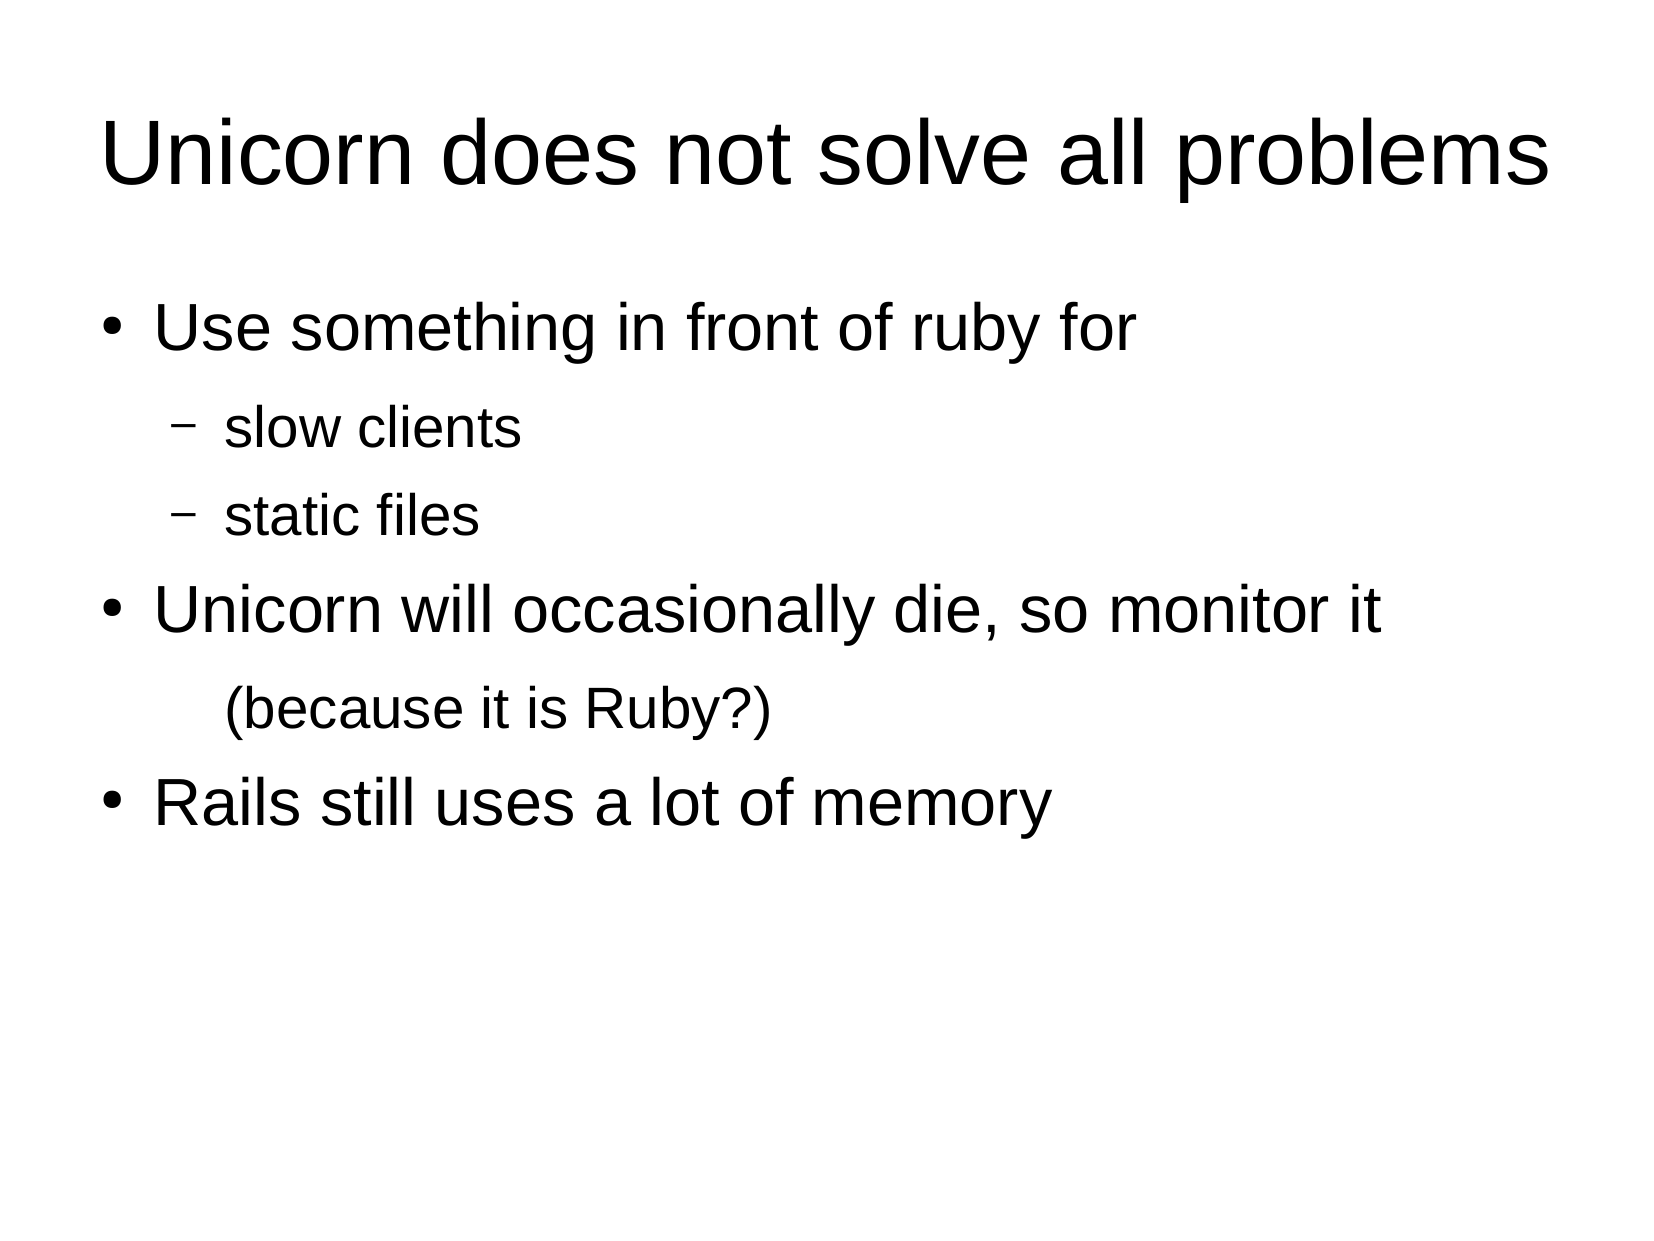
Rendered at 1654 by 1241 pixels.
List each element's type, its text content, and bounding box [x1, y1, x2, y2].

list Use something in front of ruby for slow clients static files Unicorn will occasionally die, so monitor it (because it is Ruby?) Rails still uses a lot of memory [82, 290, 1571, 1109]
title Unicorn does not solve all problems [82, 49, 1571, 257]
